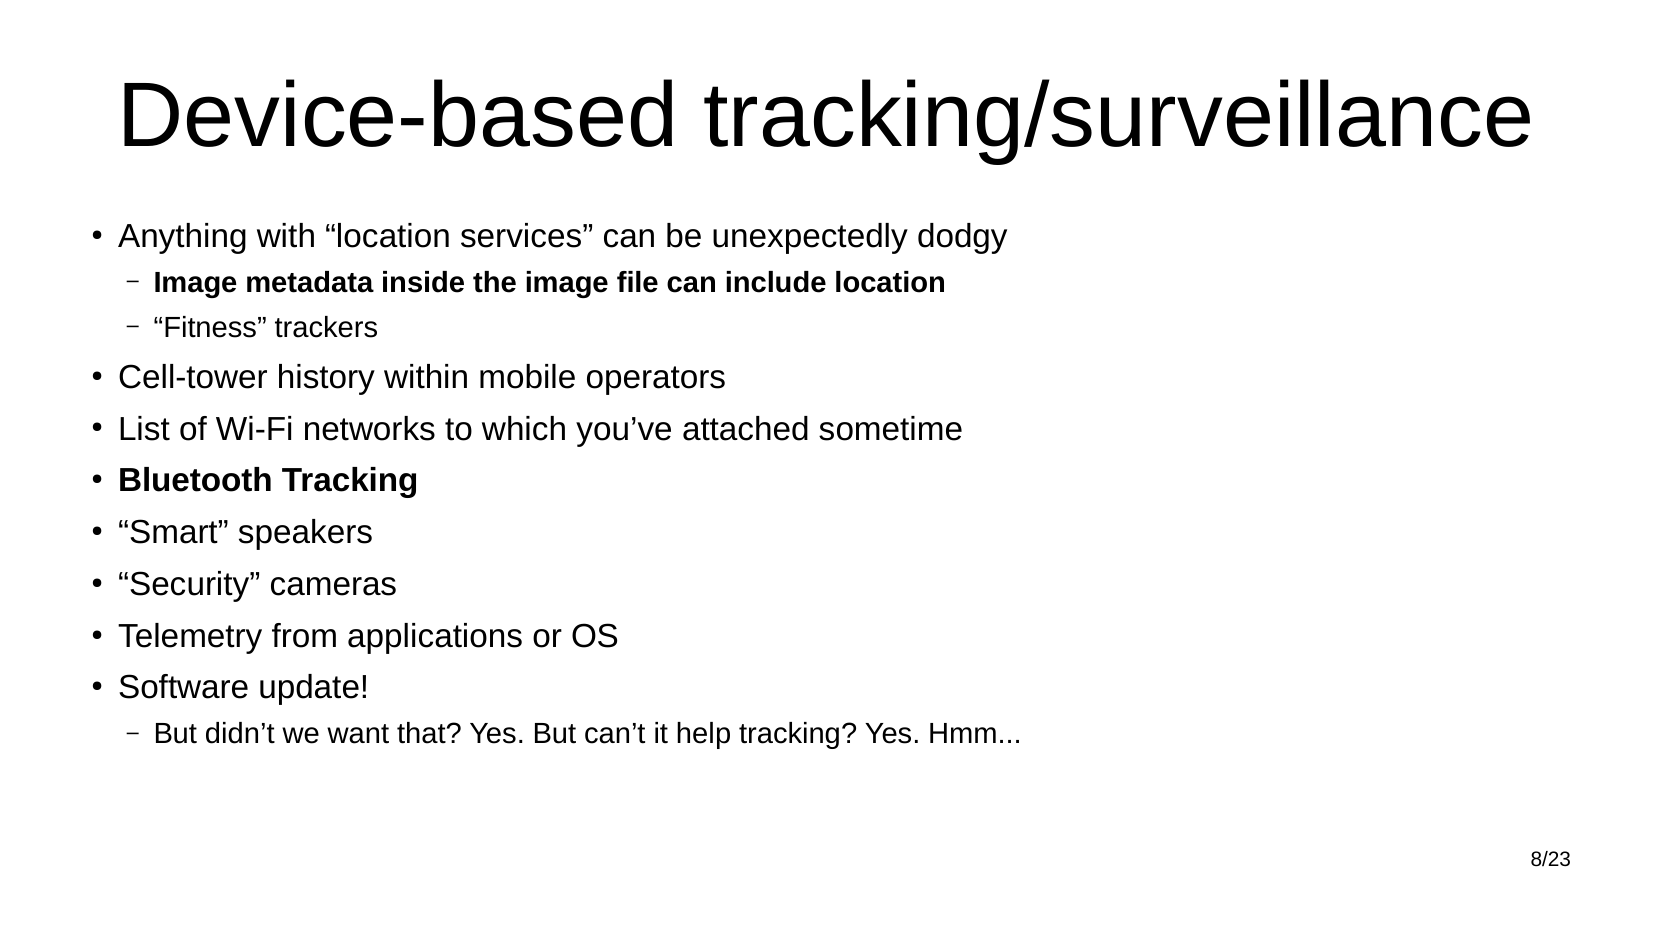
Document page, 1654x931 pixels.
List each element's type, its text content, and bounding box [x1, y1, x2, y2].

list Anything with “location services” can be unexpectedly dodgy Image metadata inside the image file can include location “Fitness” trackers Cell-tower history within mobile operators List of Wi-Fi networks to which you’ve attached sometime Bluetooth Tracking “Smart” speakers “Security” cameras Telemetry from applications or OS Software update! But didn’t we want that? Yes. But can’t it help tracking? Yes. Hmm... [82, 217, 1571, 758]
title Device-based tracking/surveillance [82, 37, 1571, 193]
